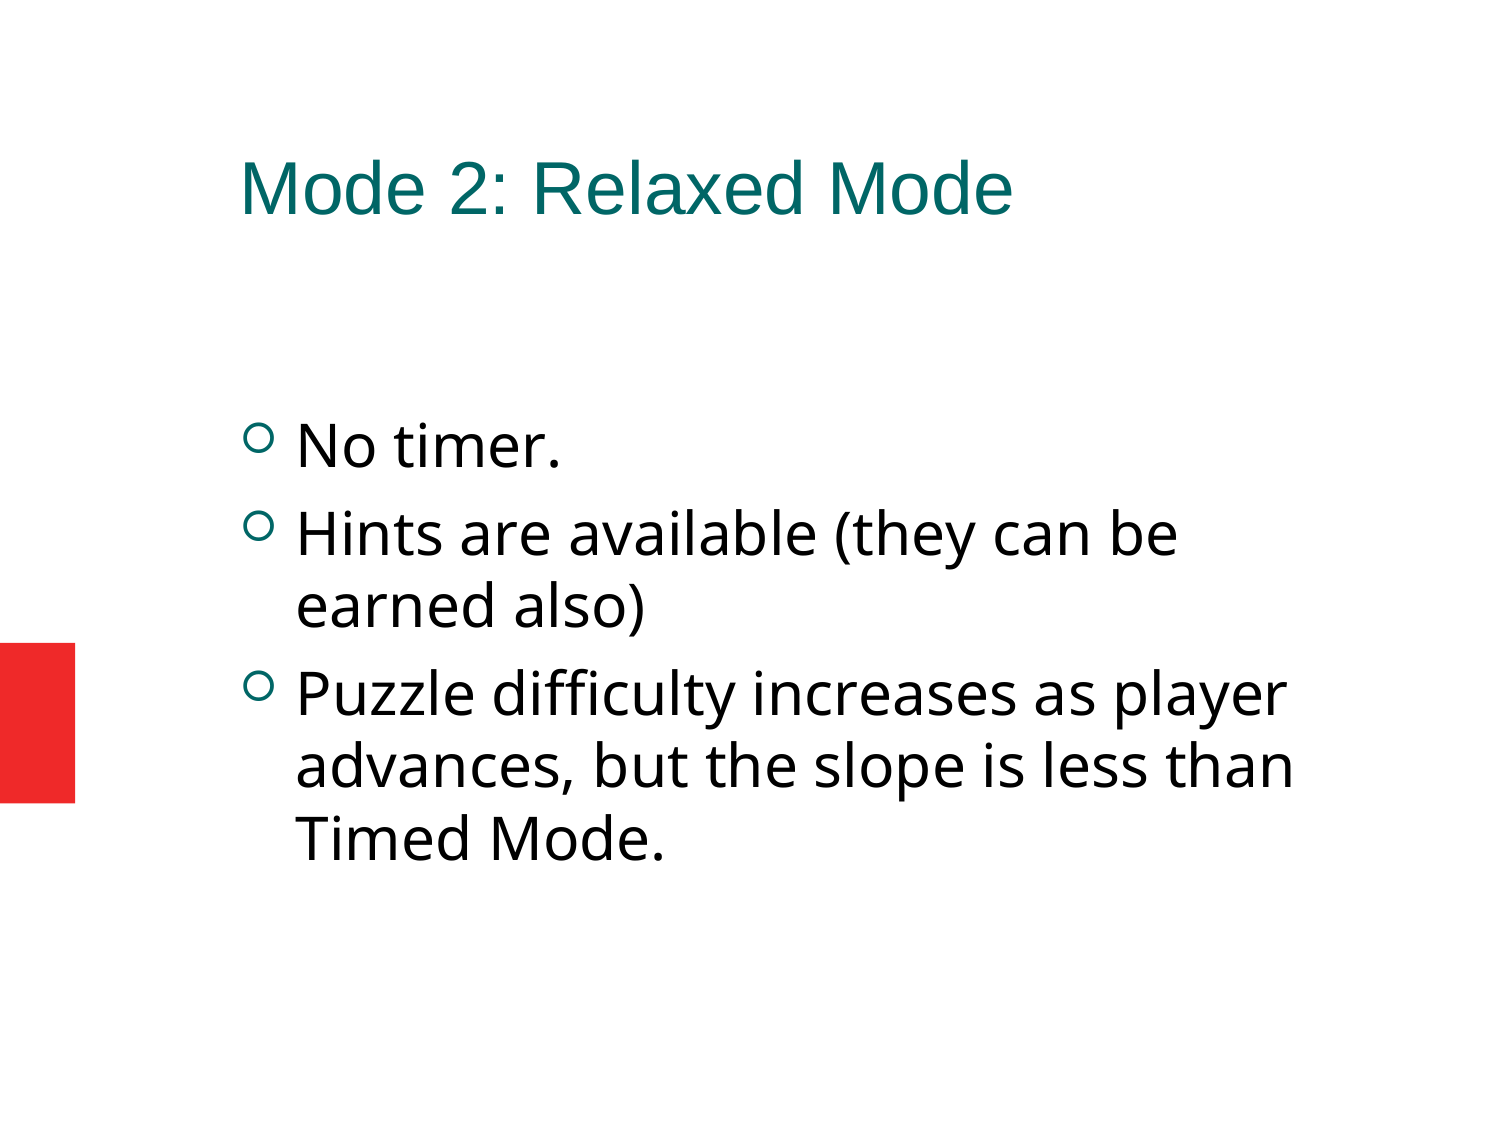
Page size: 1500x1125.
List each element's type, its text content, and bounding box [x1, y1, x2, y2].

text_box Mode 2: Relaxed Mode [224, 49, 1425, 237]
text_box No timer. Hints are available (they can be earned also) Puzzle difficulty increases as player advances, but the slope is less than Timed Mode. [224, 399, 1351, 1076]
